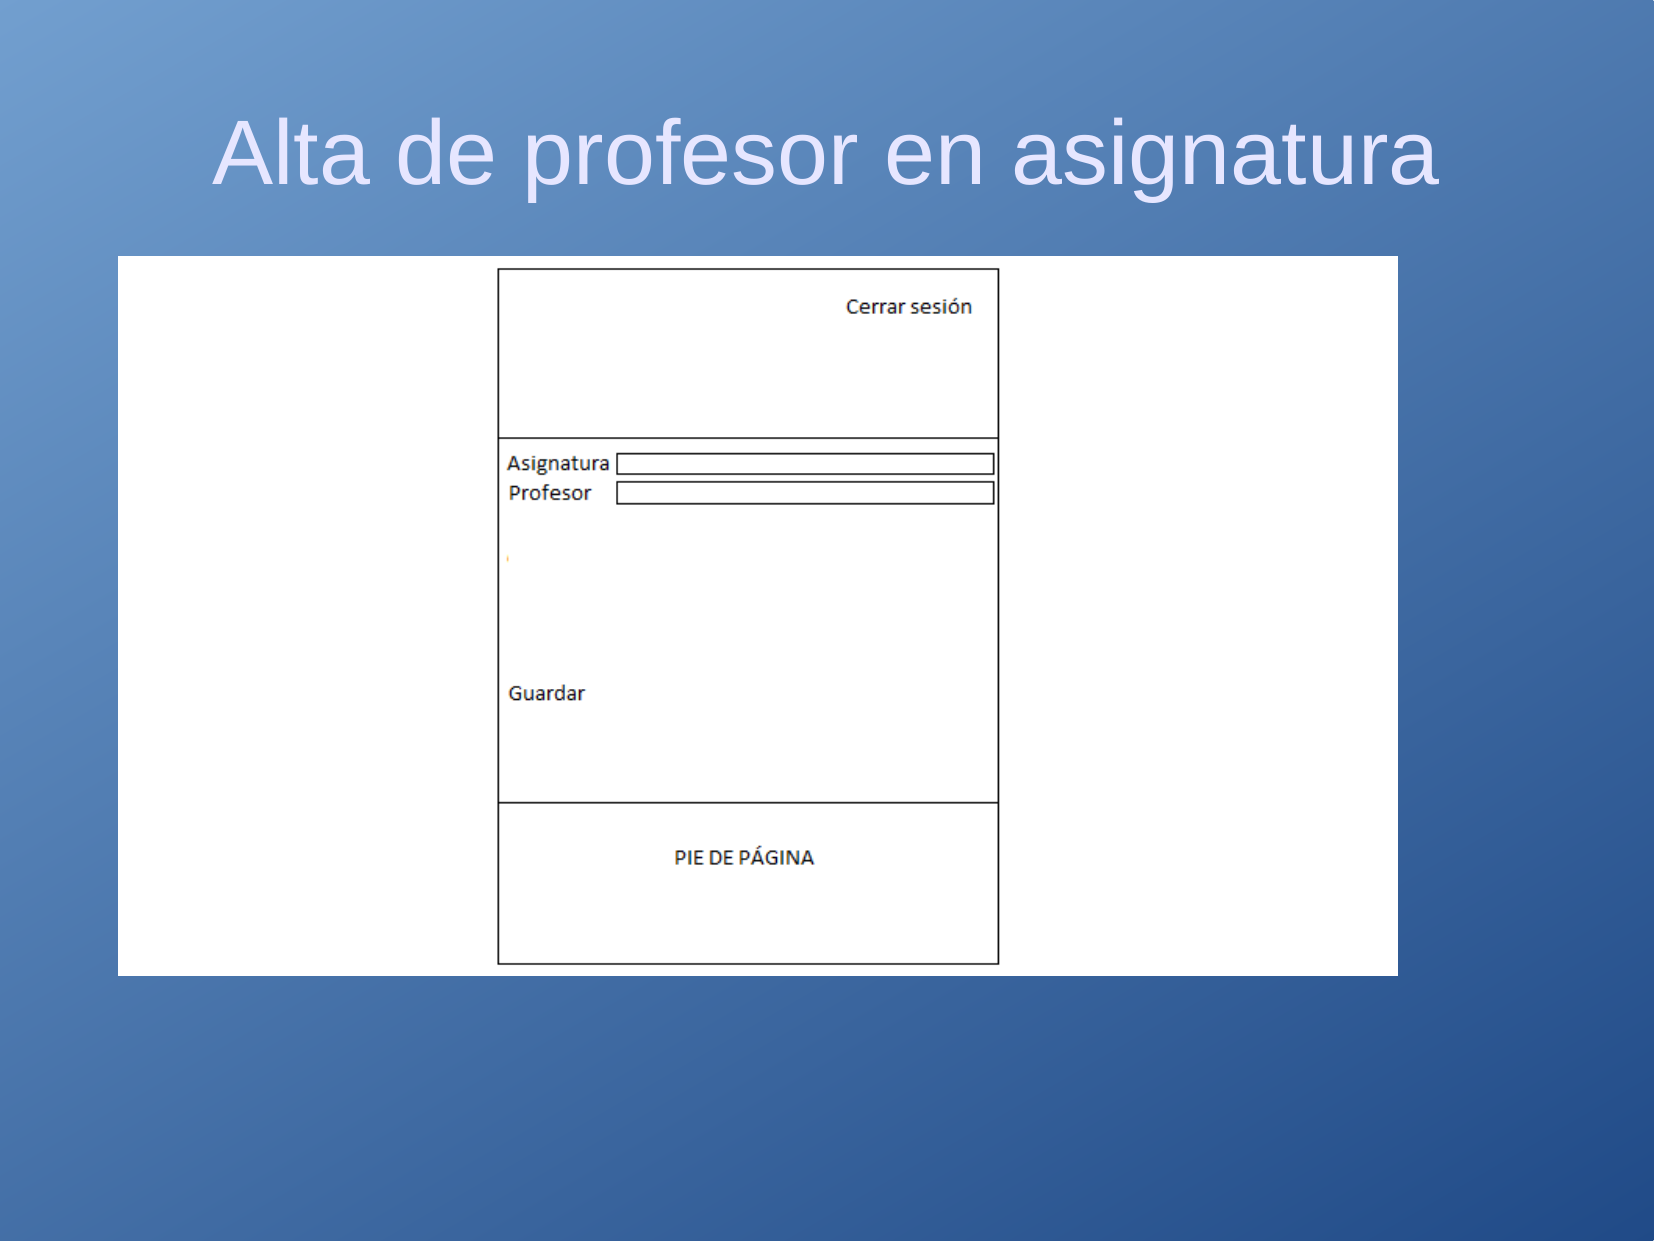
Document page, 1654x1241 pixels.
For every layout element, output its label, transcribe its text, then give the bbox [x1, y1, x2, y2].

title Alta de profesor en asignatura [82, 49, 1571, 257]
picture [118, 256, 1398, 976]
